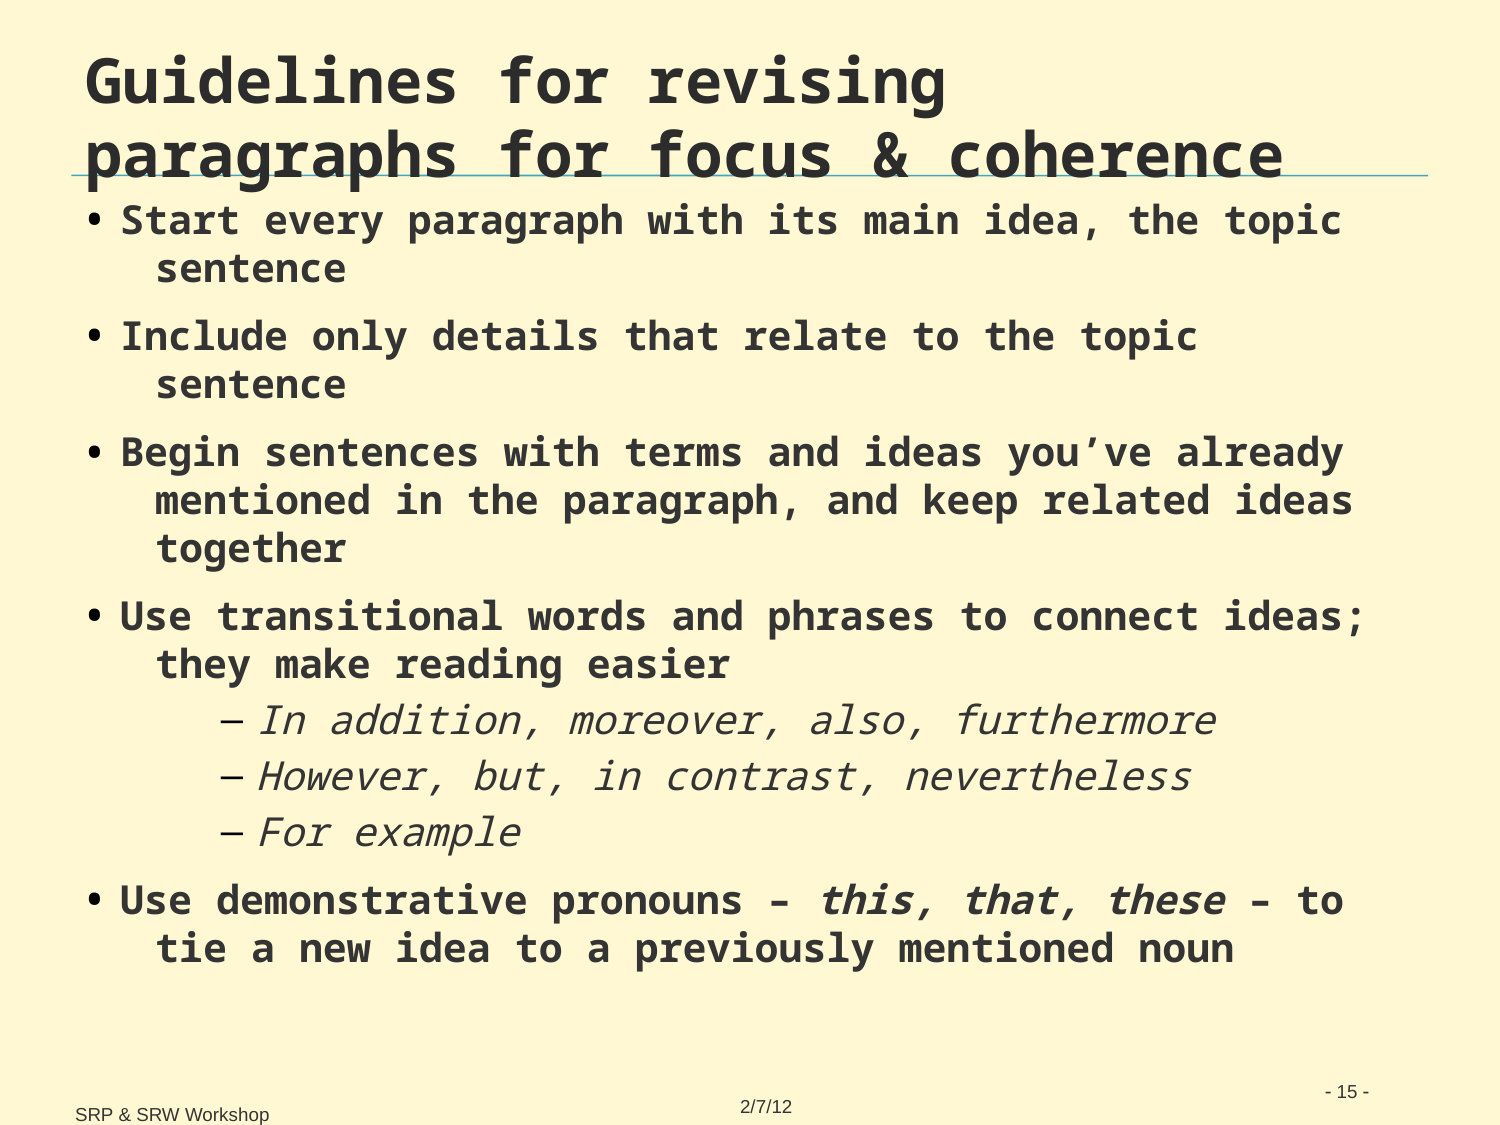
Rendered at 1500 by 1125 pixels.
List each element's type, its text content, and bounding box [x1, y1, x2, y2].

list Start every paragraph with its main idea, the topic sentence Include only details that relate to the topic sentence Begin sentences with terms and ideas you’ve already mentioned in the paragraph, and keep related ideas together Use transitional words and phrases to connect ideas; they make reading easier In addition, moreover, also, furthermore However, but, in contrast, nevertheless For example Use demonstrative pronouns – this, that, these – to tie a new idea to a previously mentioned noun [71, 187, 1428, 984]
title Guidelines for revising paragraphs for focus & coherence [71, 34, 1321, 176]
text_box   [1325, 1074, 1438, 1125]
